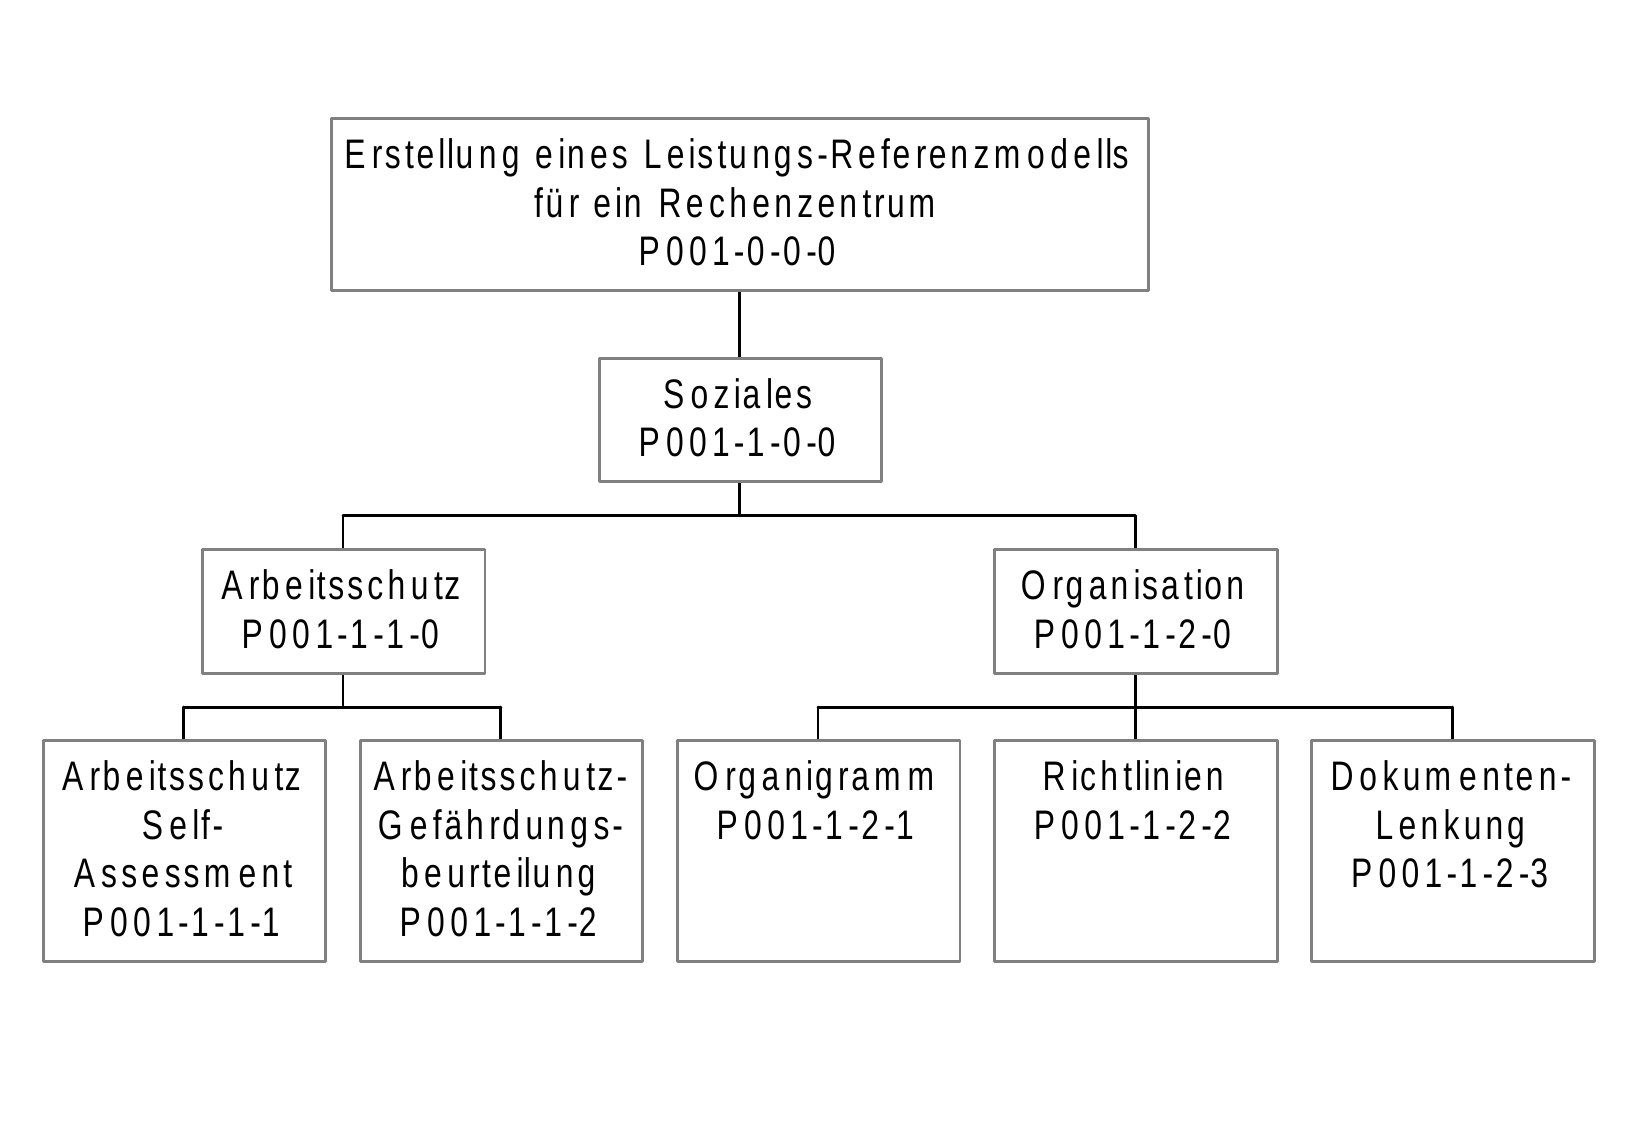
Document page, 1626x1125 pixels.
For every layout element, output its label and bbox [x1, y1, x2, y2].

chart [37, 112, 1600, 968]
